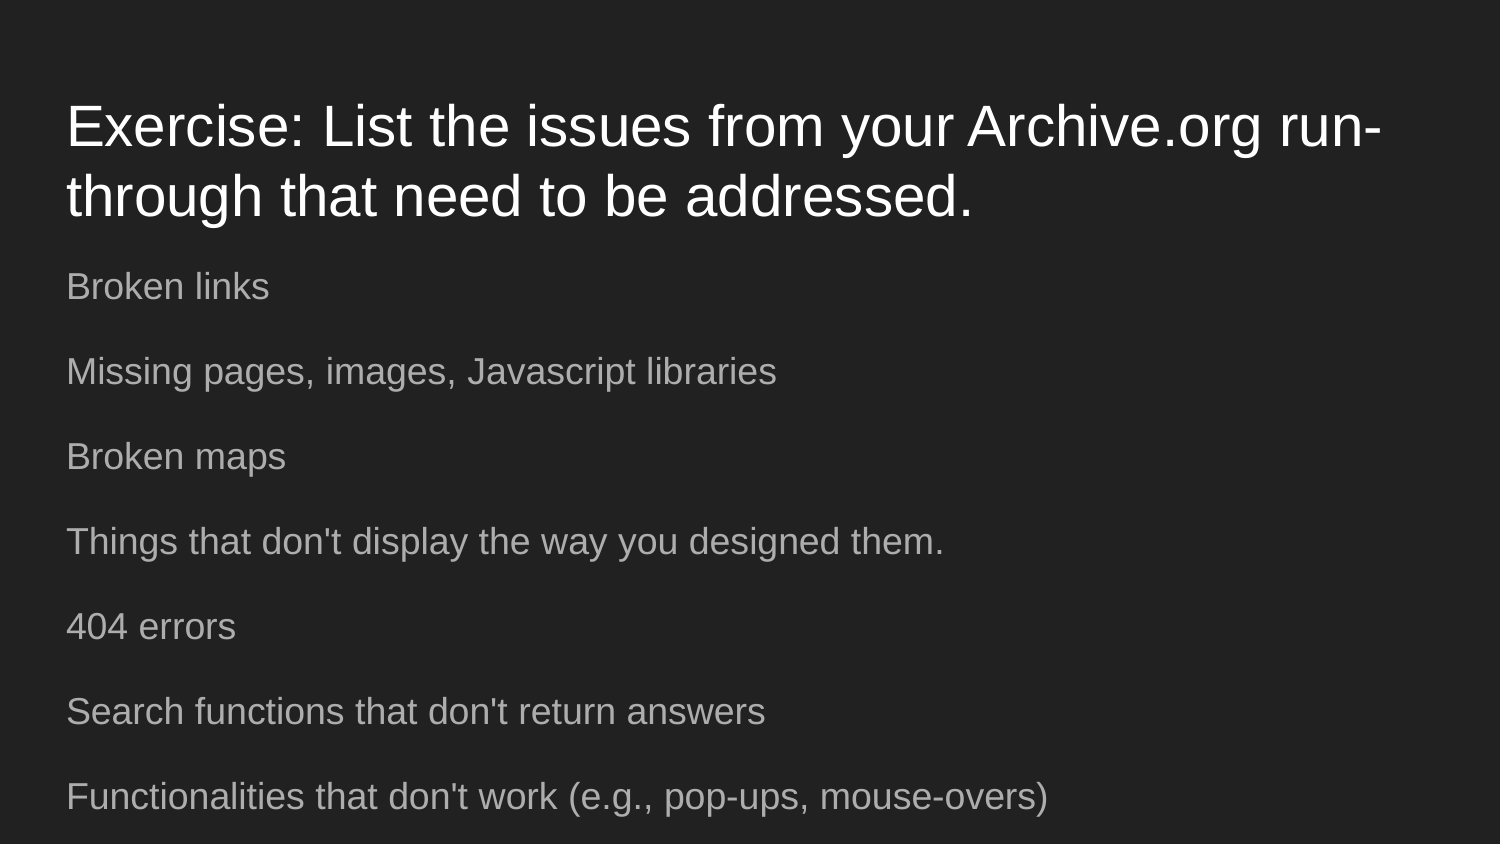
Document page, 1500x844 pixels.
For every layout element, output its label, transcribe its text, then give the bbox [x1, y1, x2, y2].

list Broken links Missing pages, images, Javascript libraries Broken maps Things that don't display the way you designed them. 404 errors Search functions that don't return answers Functionalities that don't work (e.g., pop-ups, mouse-overs) [51, 240, 1480, 844]
title Exercise: List the issues from your Archive.org run-through that need to be addressed. [51, 72, 1449, 167]
